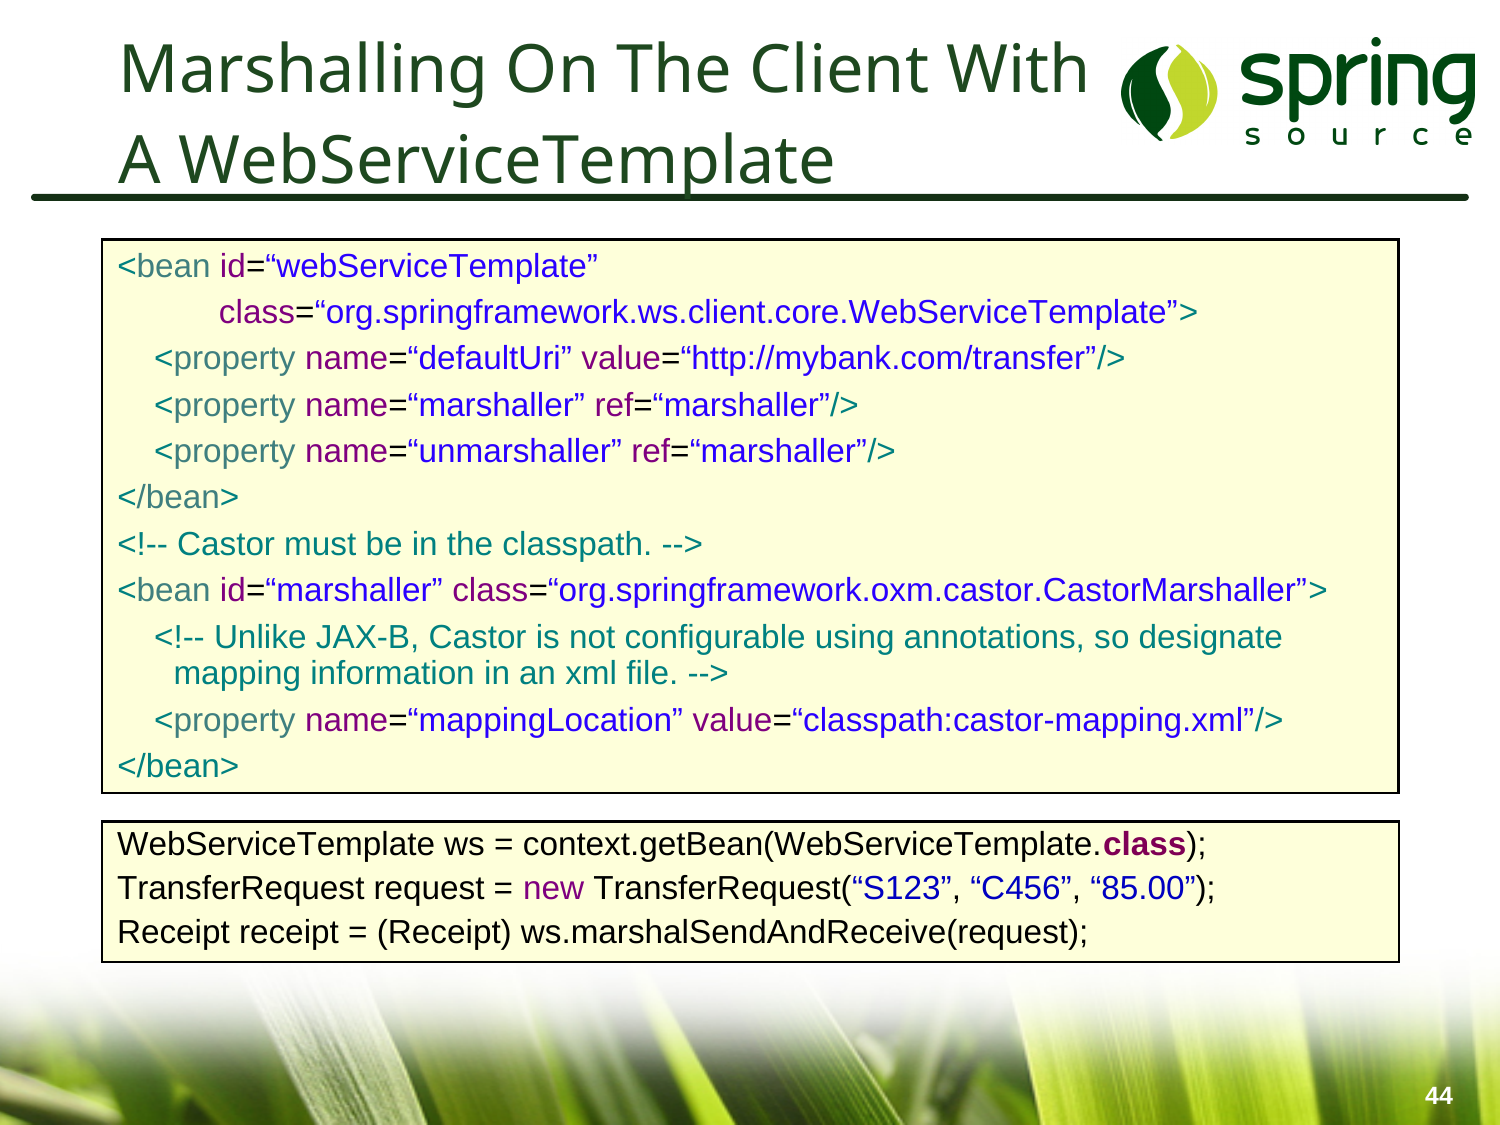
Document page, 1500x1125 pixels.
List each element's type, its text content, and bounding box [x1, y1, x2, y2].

text_box <bean id=“webServiceTemplate” class=“org.springframework.ws.client.core.WebServiceTemplate”> <property name=“defaultUri” value=“http://mybank.com/transfer”/> <property name=“marshaller” ref=“marshaller”/> <property name=“unmarshaller” ref=“marshaller”/> </bean> <!-- Castor must be in the classpath. --> <bean id=“marshaller” class=“org.springframework.oxm.castor.CastorMarshaller”> <!-- Unlike JAX-B, Castor is not configurable using annotations, so designate mapping information in an xml file. --> <property name=“mappingLocation” value=“classpath:castor-mapping.xml”/> </bean> [102, 239, 1399, 794]
title Marshalling On The Client With A WebServiceTemplate [103, 13, 1136, 191]
picture [1136, 37, 1475, 145]
list WebServiceTemplate ws = context.getBean(WebServiceTemplate.class); TransferRequest request = new TransferRequest(“S123”, “C456”, “85.00”); Receipt receipt = (Receipt) ws.marshalSendAndReceive(request); [102, 821, 1400, 962]
picture [0, 944, 1500, 1125]
